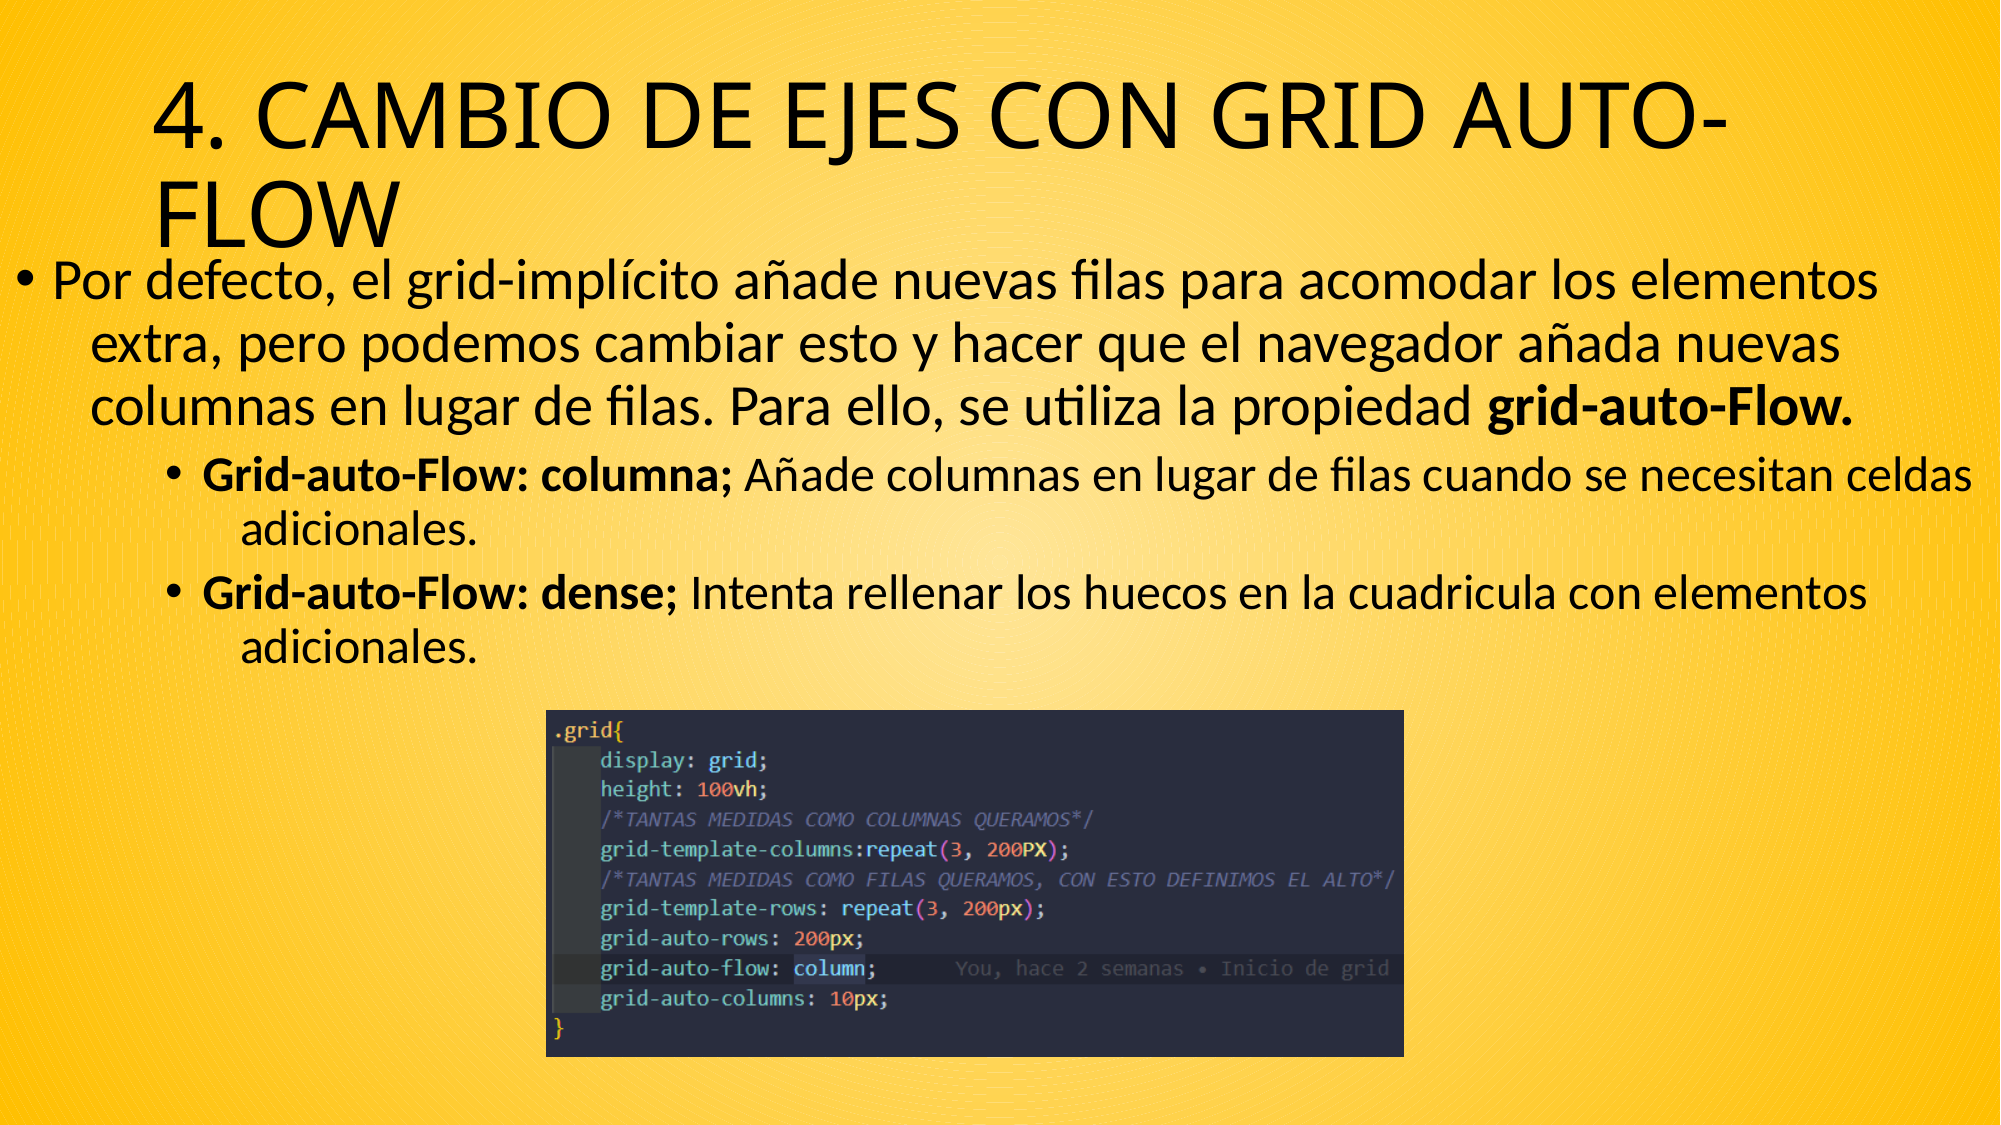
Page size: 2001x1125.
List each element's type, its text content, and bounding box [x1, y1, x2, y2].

title 4. CAMBIO DE EJES CON GRID AUTO-FLOW [137, 59, 1863, 241]
picture [546, 710, 1404, 1057]
list Por defecto, el grid-implícito añade nuevas filas para acomodar los elementos extra, pero podemos cambiar esto y hacer que el navegador añada nuevas columnas en lugar de filas. Para ello, se utiliza la propiedad grid-auto-Flow. Grid-auto-Flow: columna; Añade columnas en lugar de filas cuando se necesitan celdas adicionales. Grid-auto-Flow: dense; Intenta rellenar los huecos en la cuadricula con elementos adicionales. [0, 241, 2000, 1125]
